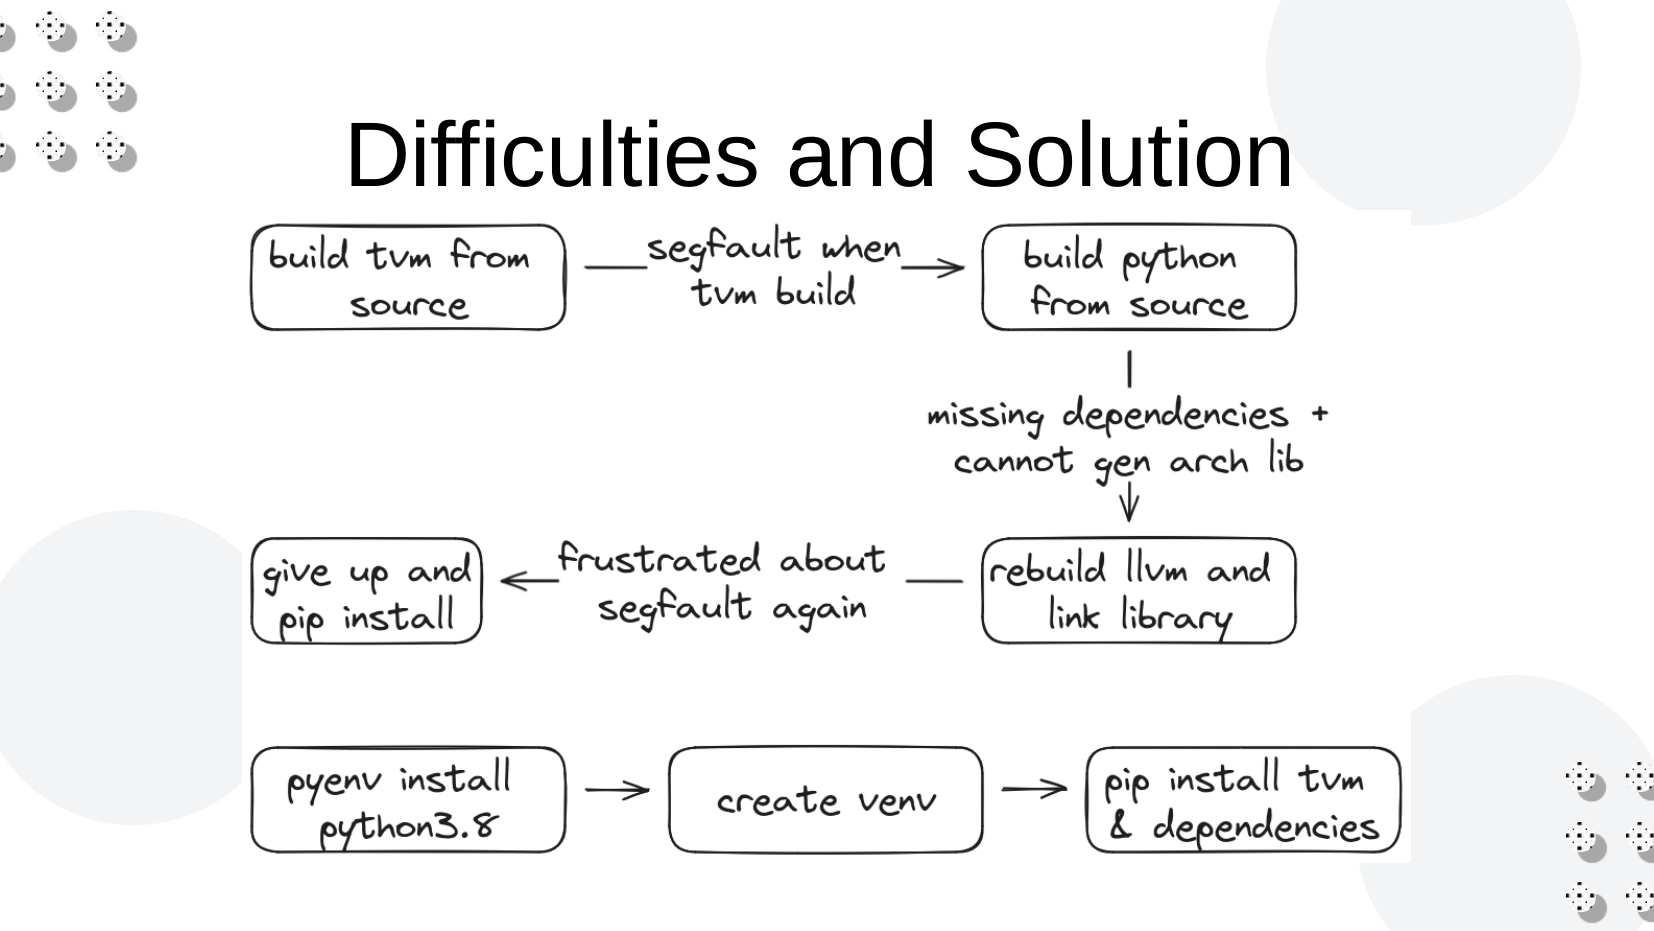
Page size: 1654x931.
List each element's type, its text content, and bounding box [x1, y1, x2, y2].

picture [35, 11, 66, 42]
picture [99, 71, 122, 76]
picture [242, 210, 1411, 863]
picture [1625, 761, 1654, 792]
picture [35, 131, 67, 162]
picture [1565, 821, 1596, 853]
title Difficulties and Solution [76, 76, 1565, 233]
picture [35, 71, 66, 102]
picture [1565, 882, 1596, 913]
picture [0, 14, 6, 39]
picture [95, 11, 126, 42]
picture [1625, 881, 1654, 912]
picture [1565, 761, 1596, 793]
picture [0, 74, 6, 99]
picture [0, 134, 7, 159]
picture [1625, 821, 1654, 853]
